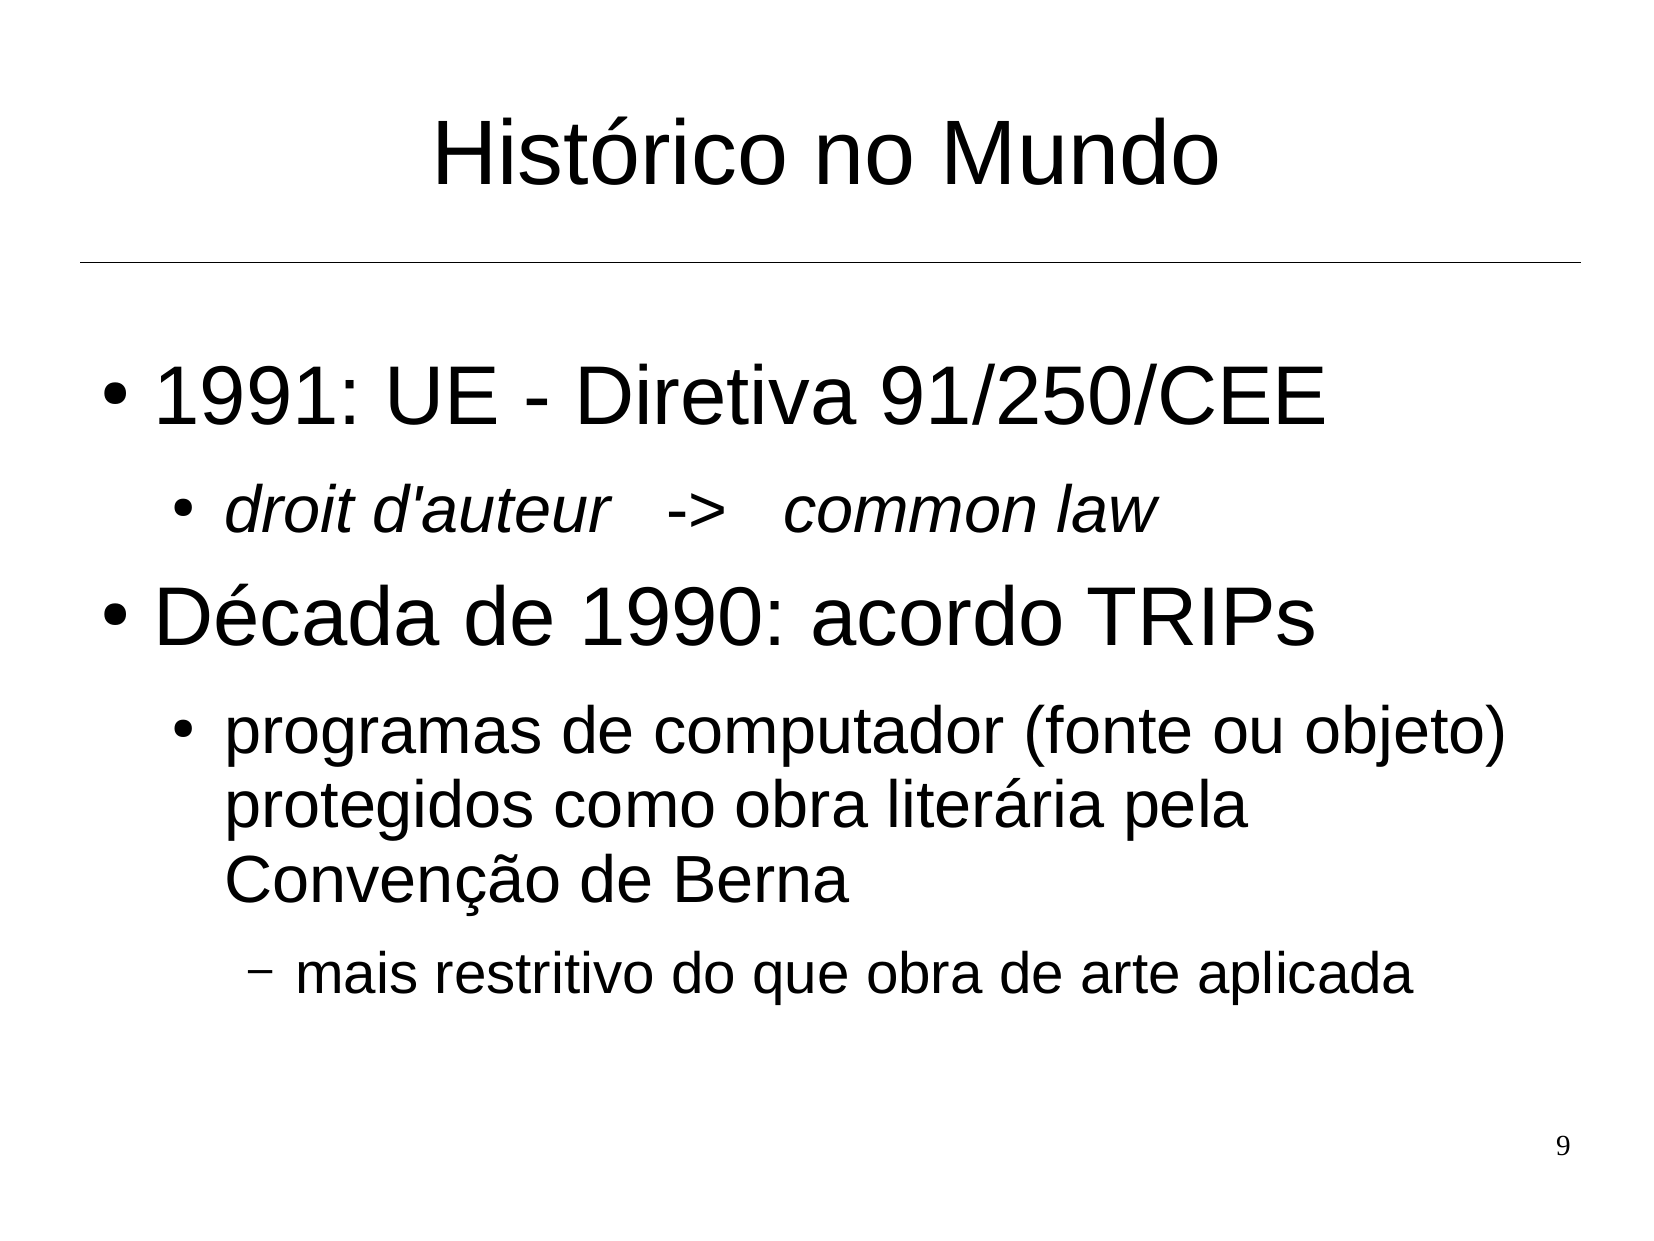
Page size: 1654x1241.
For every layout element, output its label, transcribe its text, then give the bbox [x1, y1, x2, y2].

list 1991: UE - Diretiva 91/250/CEE droit d'auteur -> common law Década de 1990: acordo TRIPs programas de computador (fonte ou objeto) protegidos como obra literária pela Convenção de Berna mais restritivo do que obra de arte aplicada [82, 349, 1571, 1095]
title Histórico no Mundo [82, 56, 1571, 250]
